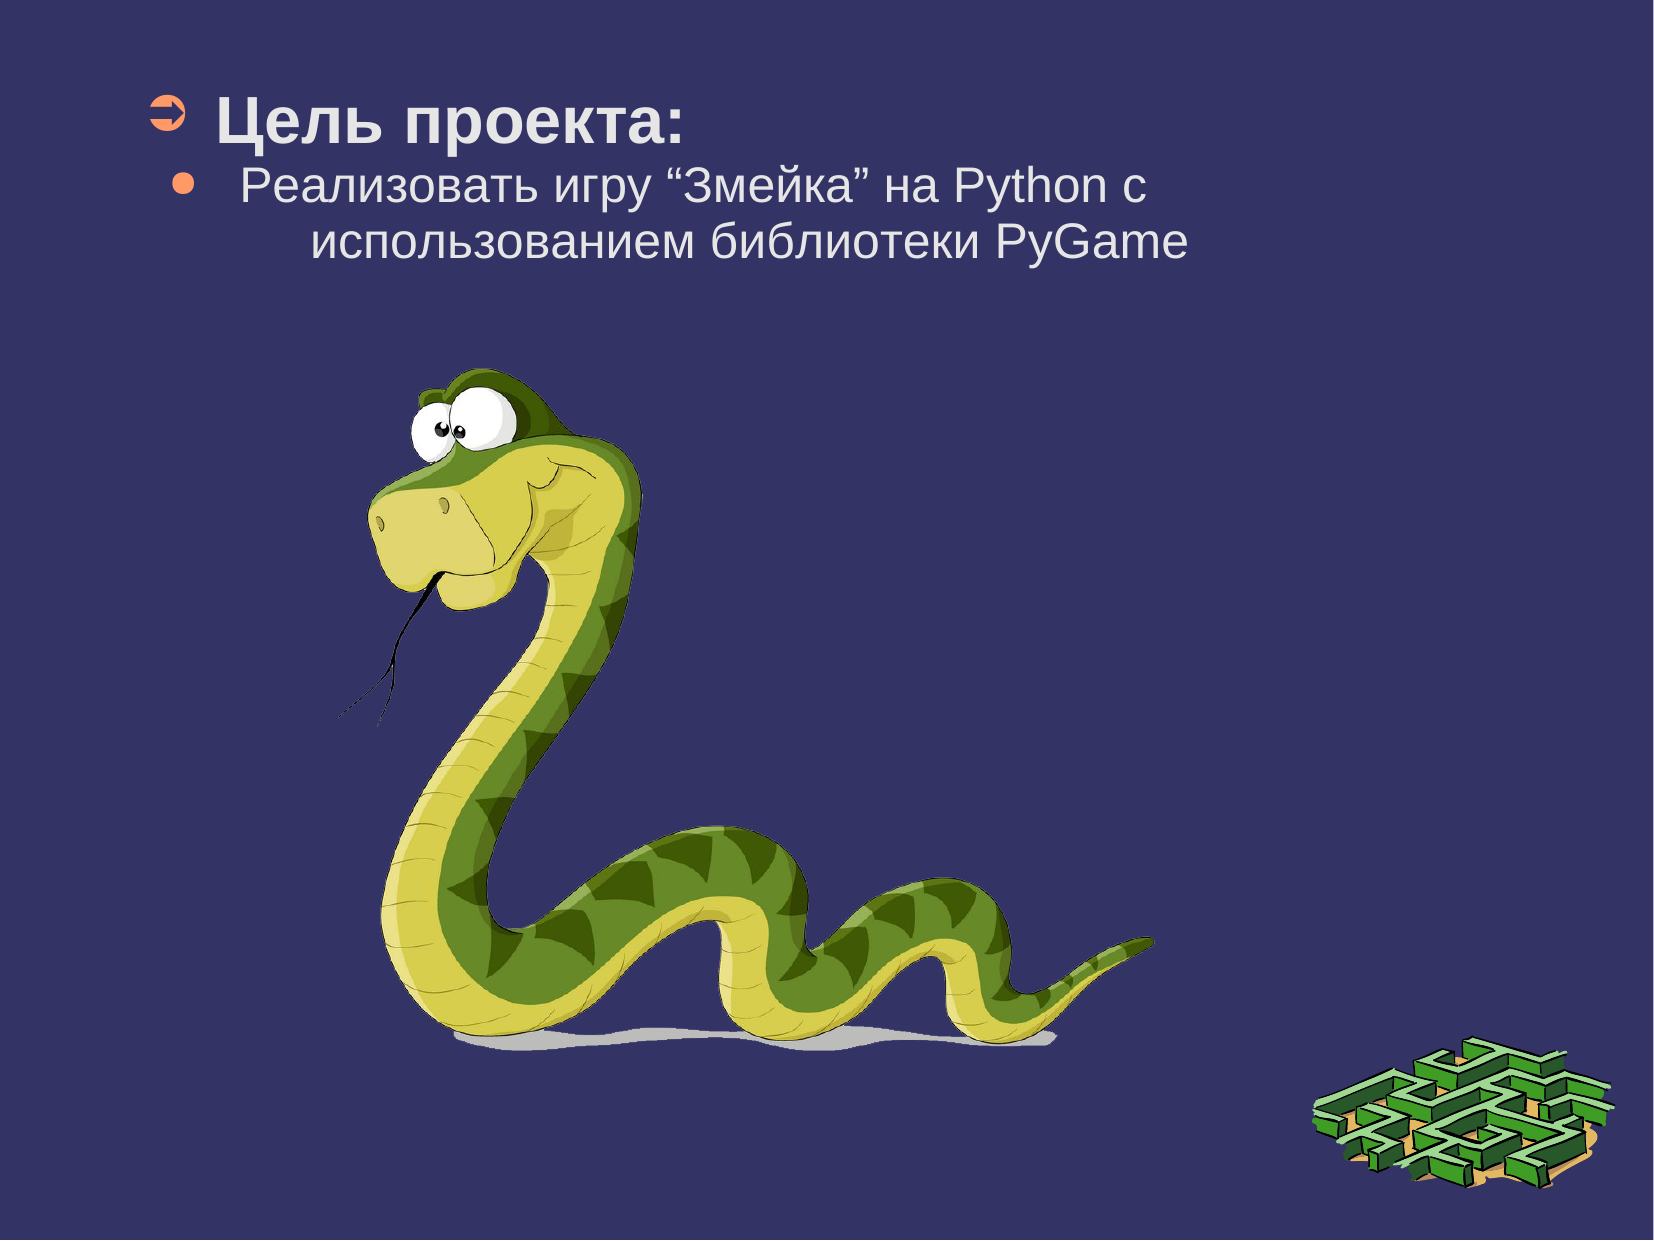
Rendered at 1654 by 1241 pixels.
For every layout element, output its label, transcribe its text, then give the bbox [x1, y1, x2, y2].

list Цель проекта: Реализовать игру “Змейка” на Python с использованием библиотеки PyGame [132, 82, 1524, 865]
picture [334, 364, 1158, 1055]
